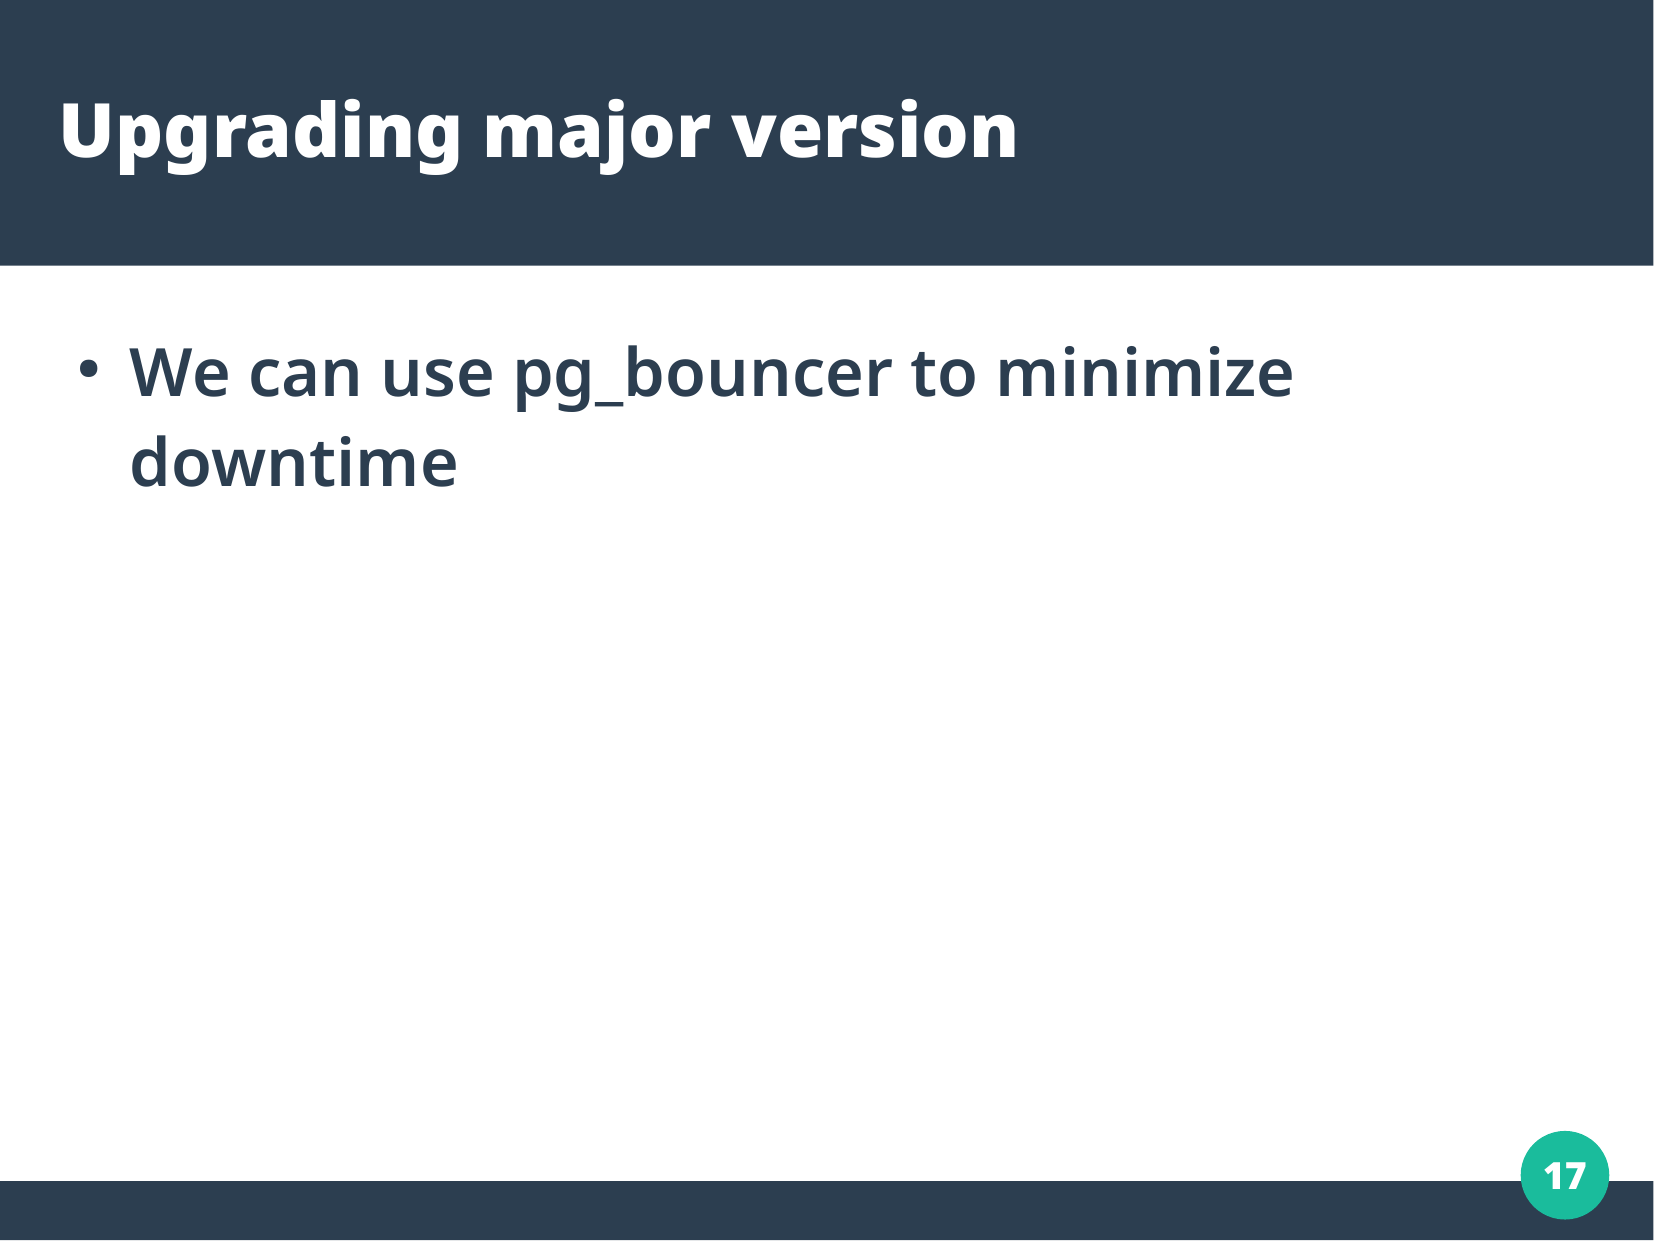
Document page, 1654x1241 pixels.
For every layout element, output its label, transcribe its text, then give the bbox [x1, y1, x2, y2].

list We can use pg_bouncer to minimize downtime [59, 324, 1595, 1152]
title Upgrading major version [59, 49, 1595, 207]
